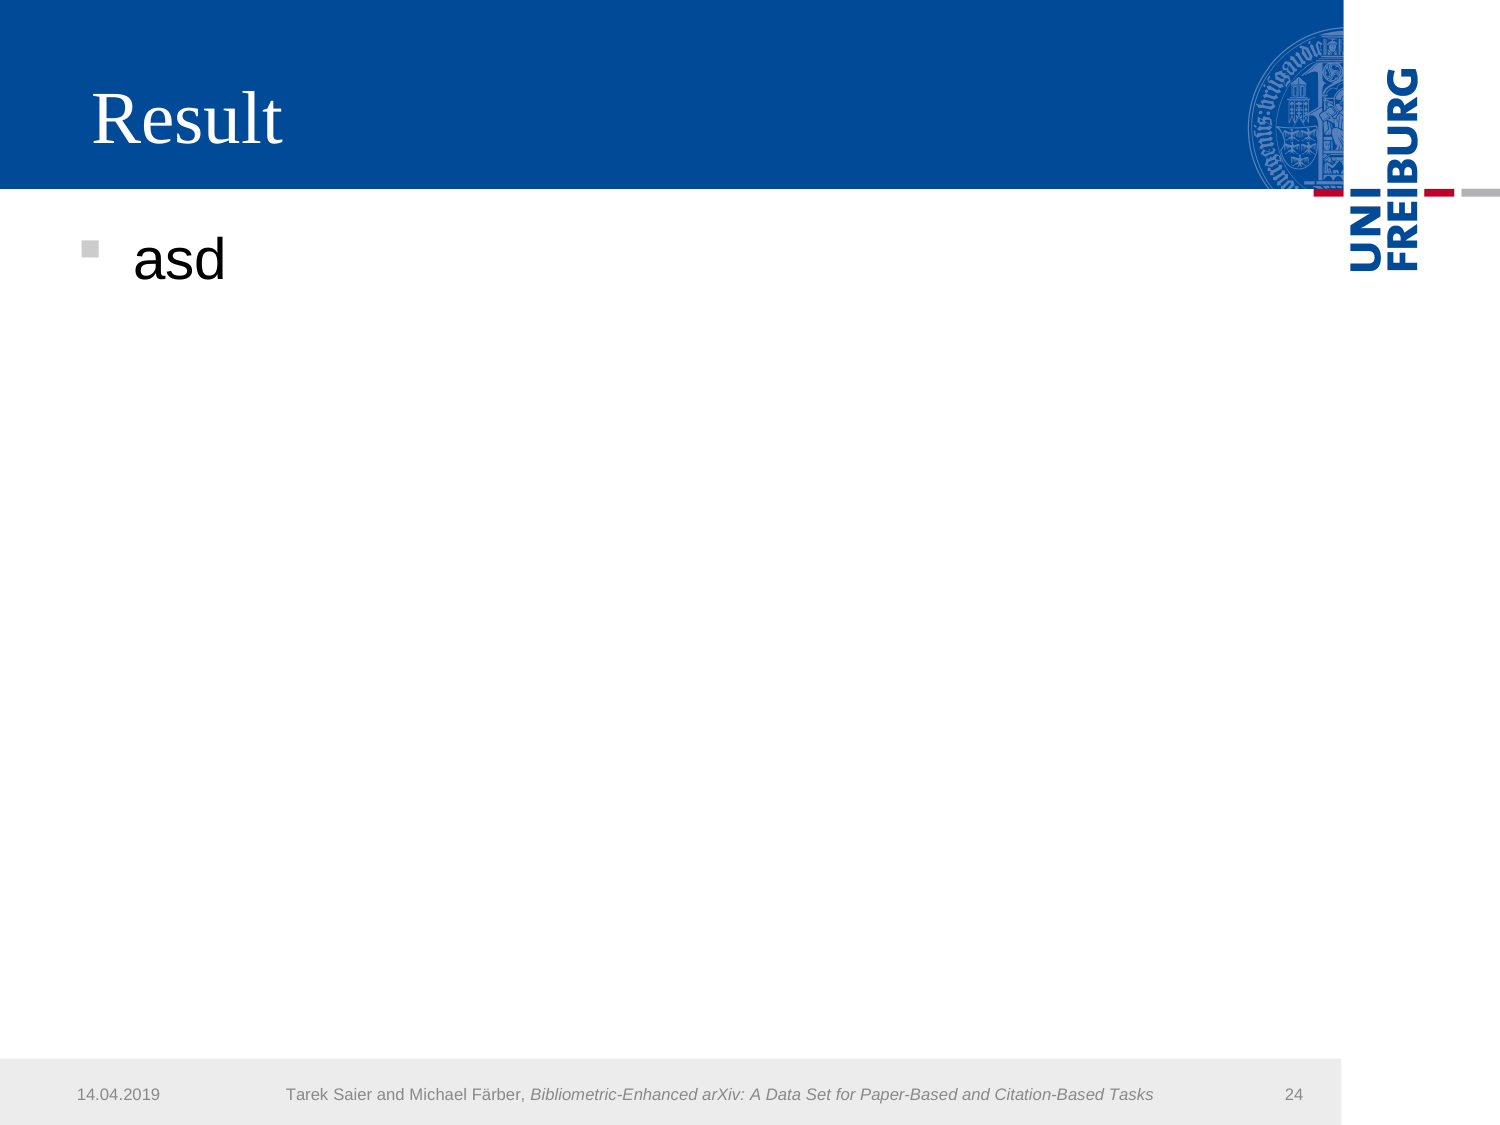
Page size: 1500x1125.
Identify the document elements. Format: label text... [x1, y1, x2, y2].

picture [0, 0, 1500, 271]
list asd [76, 221, 1341, 1009]
title Result [76, 49, 1235, 178]
